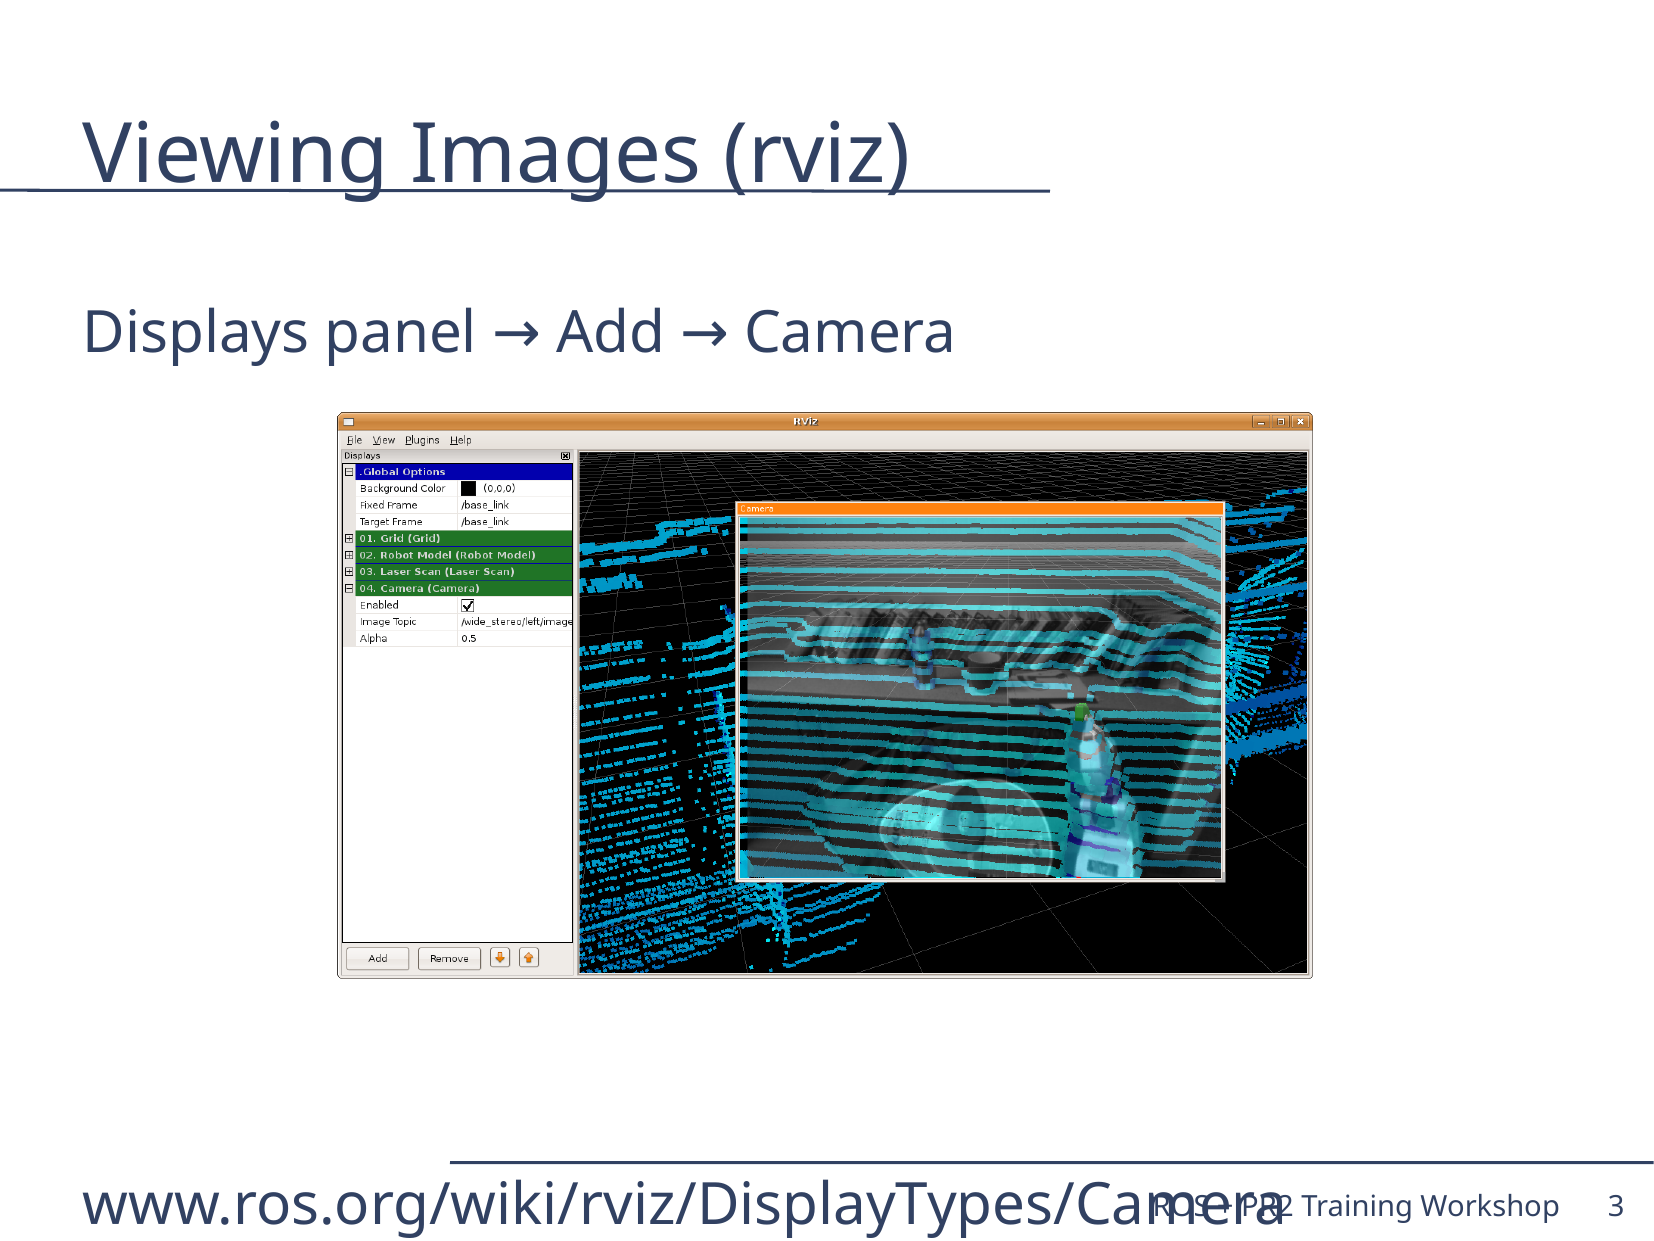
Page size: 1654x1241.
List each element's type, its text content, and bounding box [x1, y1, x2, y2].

title Viewing Images (rviz) [82, 75, 1571, 226]
picture [337, 412, 1313, 979]
list Displays panel → Add → Camera www.ros.org/wiki/rviz/DisplayTypes/Camera [82, 290, 1571, 1163]
